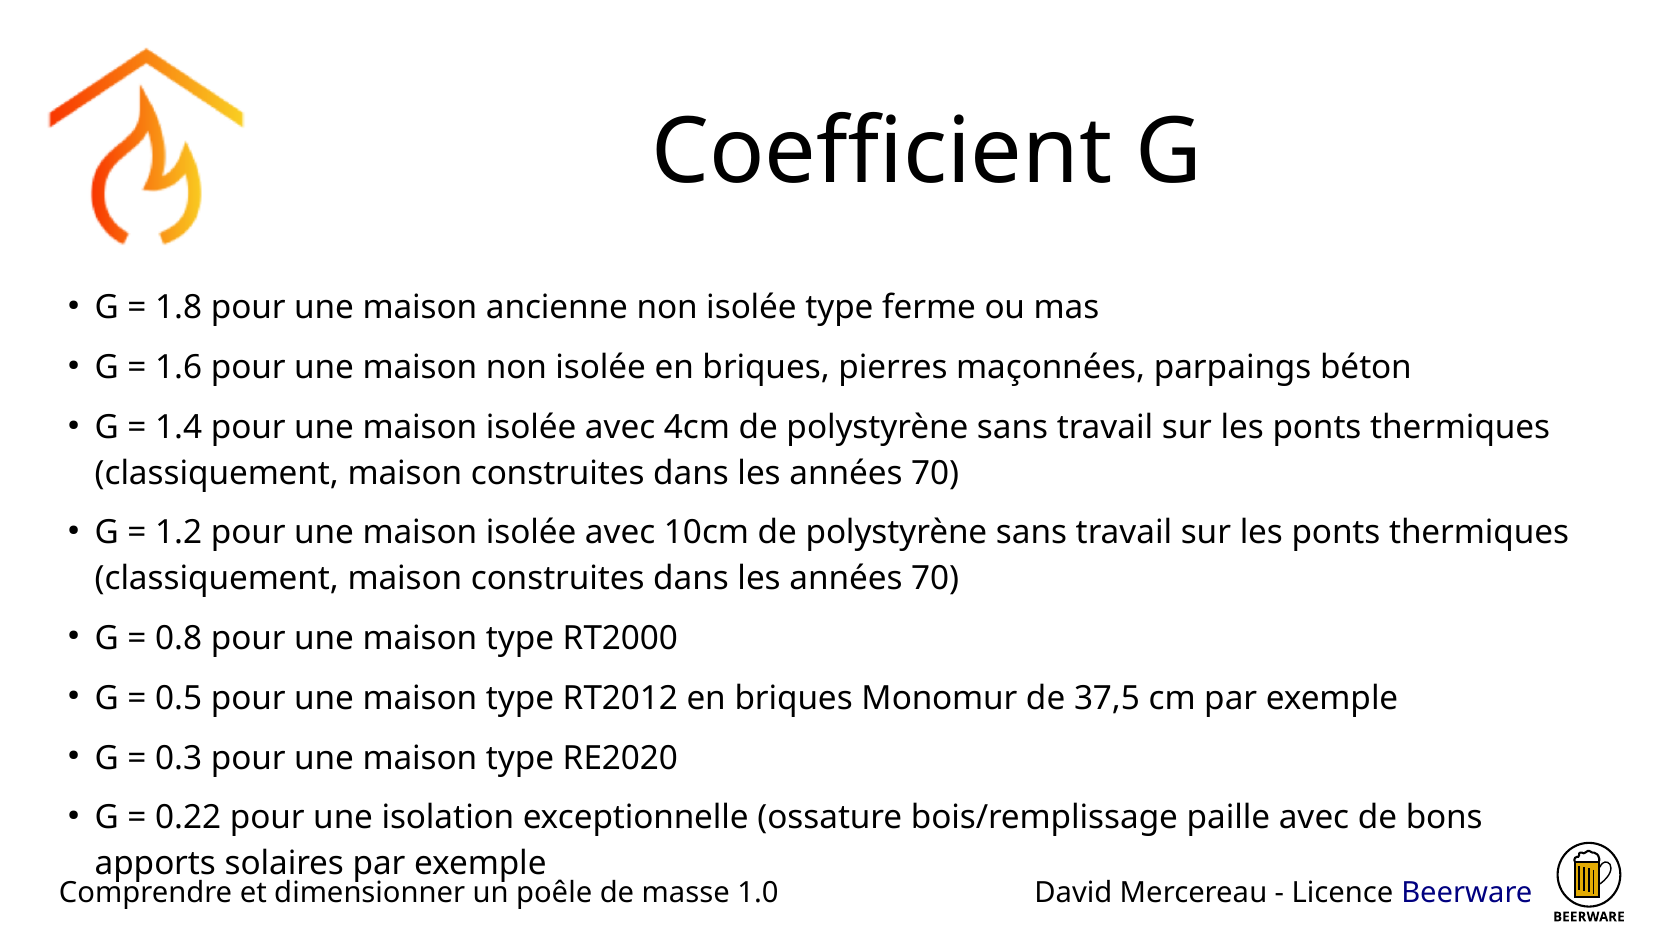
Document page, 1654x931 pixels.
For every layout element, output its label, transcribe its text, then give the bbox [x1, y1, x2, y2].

list G = 1.8 pour une maison ancienne non isolée type ferme ou mas G = 1.6 pour une maison non isolée en briques, pierres maçonnées, parpaings béton G = 1.4 pour une maison isolée avec 4cm de polystyrène sans travail sur les ponts thermiques (classiquement, maison construites dans les années 70) G = 1.2 pour une maison isolée avec 10cm de polystyrène sans travail sur les ponts thermiques (classiquement, maison construites dans les années 70) G = 0.8 pour une maison type RT2000 G = 0.5 pour une maison type RT2012 en briques Monomur de 37,5 cm par exemple G = 0.3 pour une maison type RE2020 G = 0.22 pour une isolation exceptionnelle (ossature bois/remplissage paille avec de bons apports solaires par exemple [59, 283, 1583, 886]
picture [47, 47, 246, 246]
title Coefficient G [271, 69, 1583, 225]
